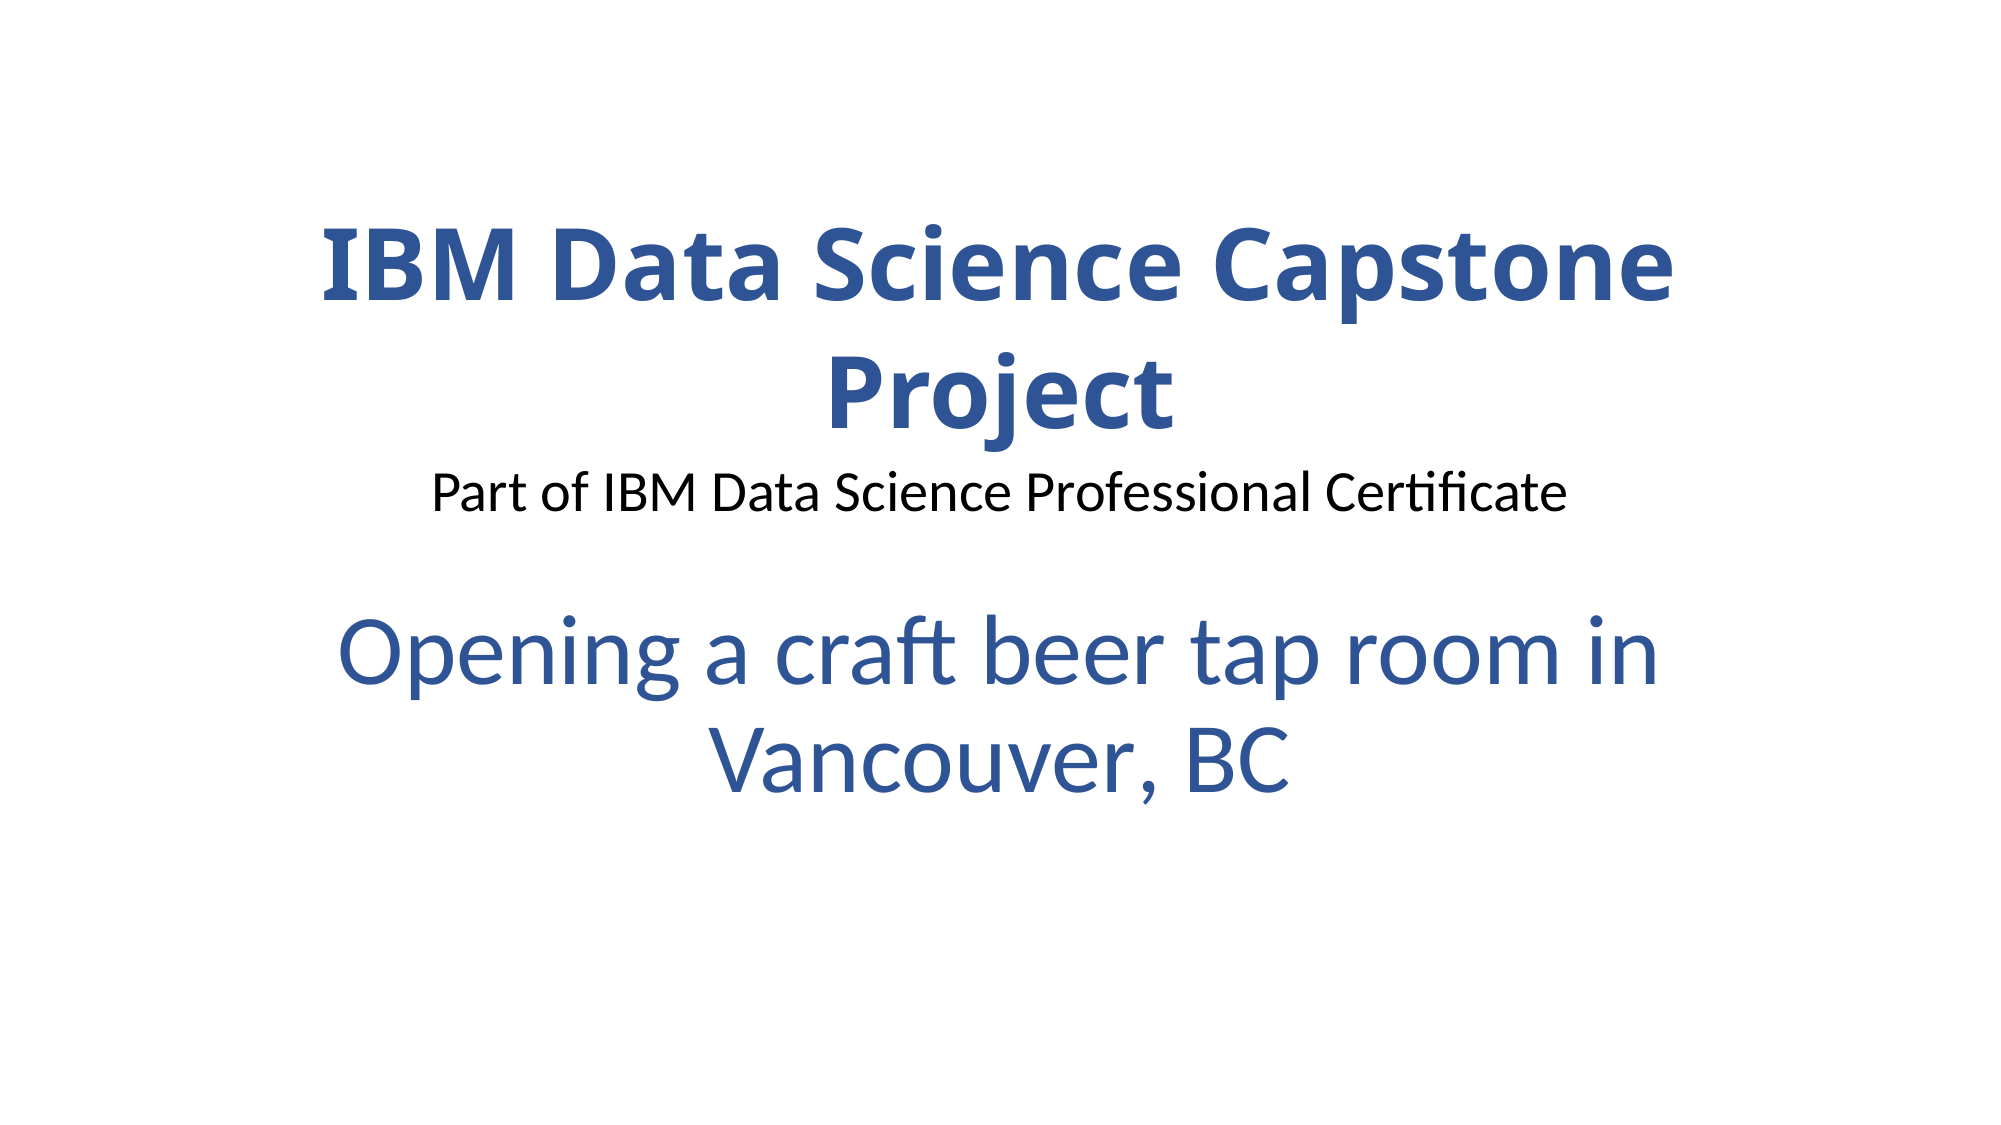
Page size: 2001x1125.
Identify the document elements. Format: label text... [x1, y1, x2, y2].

title IBM Data Science Capstone Project Part of IBM Data Science Professional Certificate [249, 184, 1750, 576]
subtitle Opening a craft beer tap room in Vancouver, BC [249, 590, 1750, 863]
